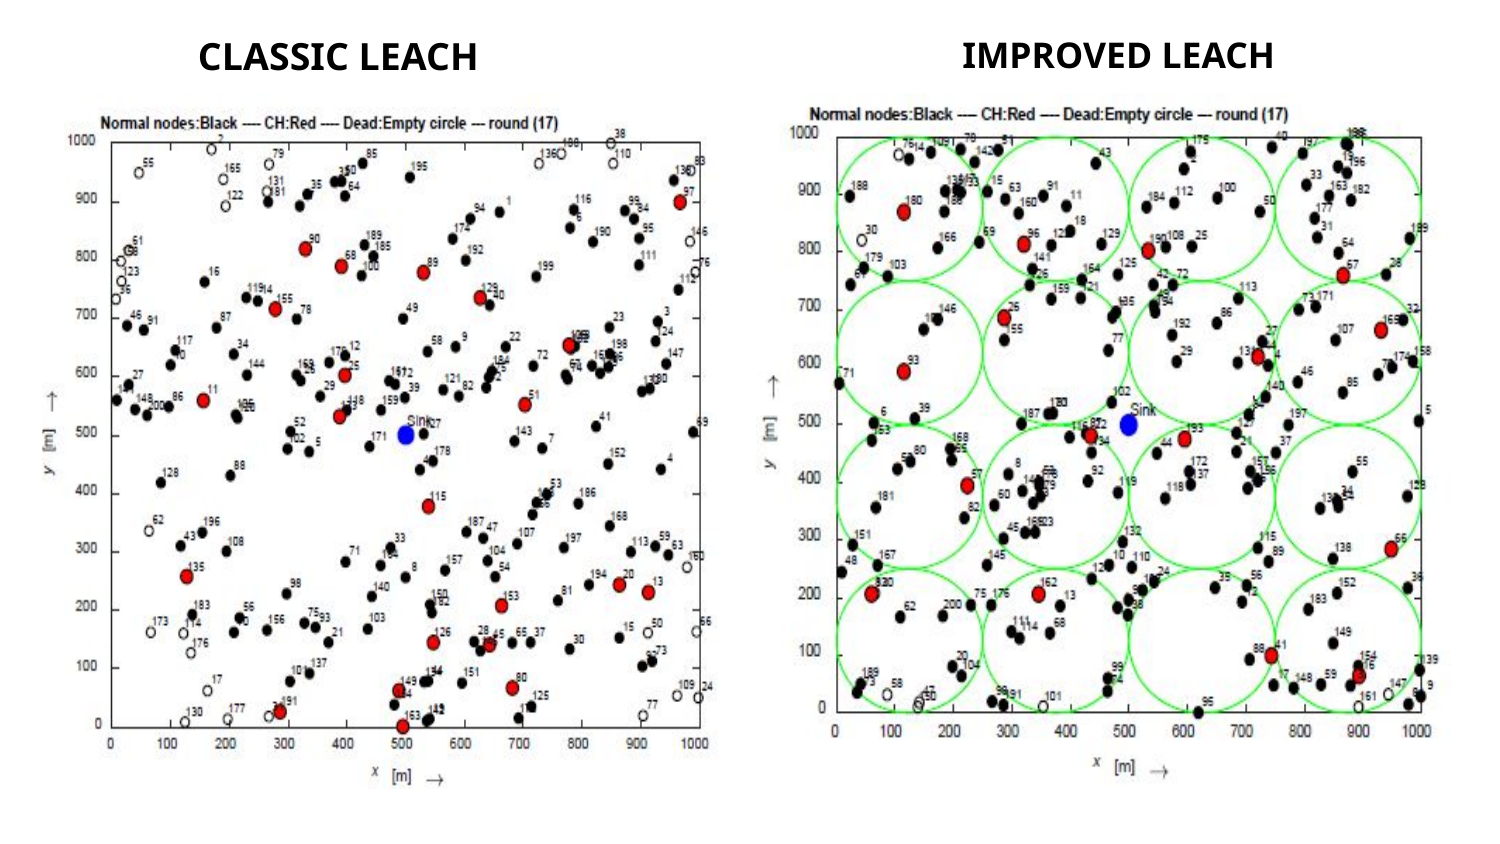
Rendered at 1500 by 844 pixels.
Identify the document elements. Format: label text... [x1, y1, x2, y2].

text_box IMPROVED LEACH [947, 18, 1328, 59]
picture [756, 93, 1475, 789]
text_box CLASSIC LEACH [182, 18, 564, 82]
picture [42, 93, 732, 789]
